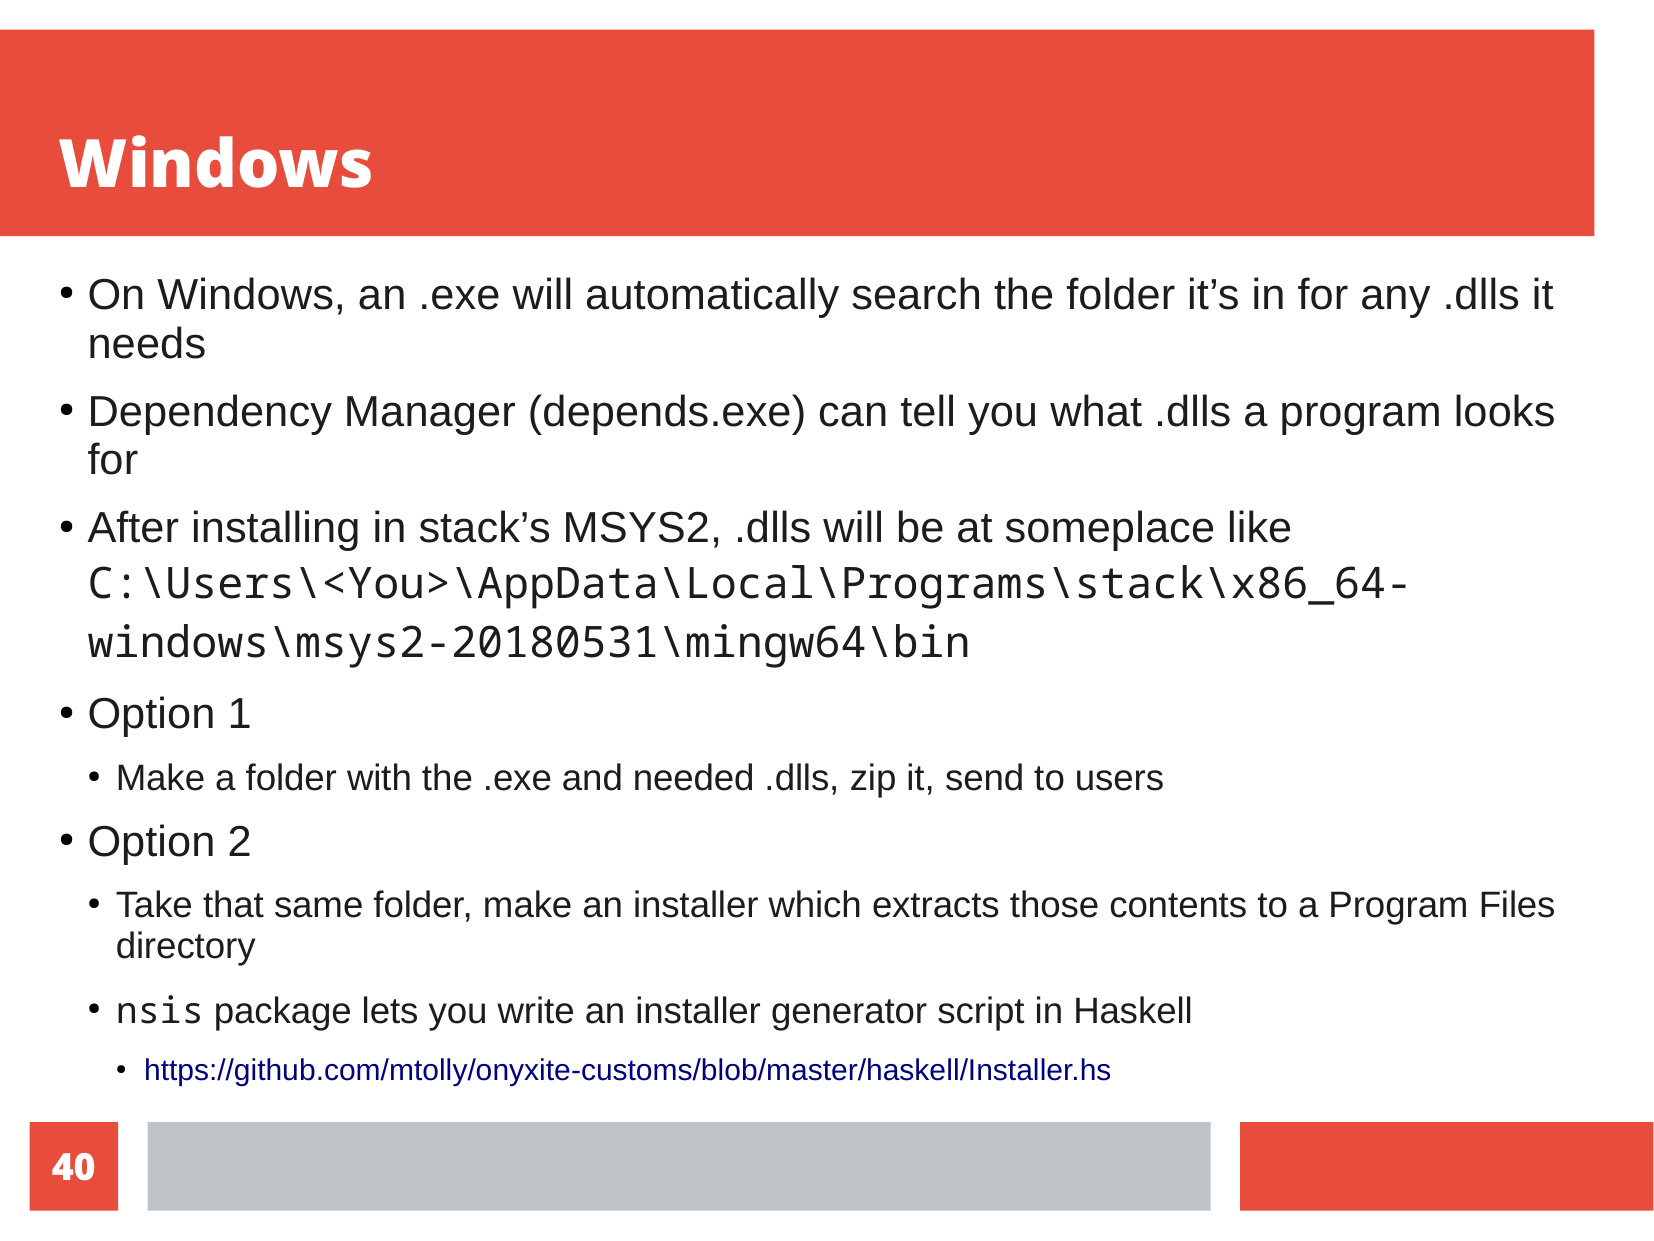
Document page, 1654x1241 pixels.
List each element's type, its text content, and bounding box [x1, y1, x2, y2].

title Windows [59, 59, 1595, 207]
list On Windows, an .exe will automatically search the folder it’s in for any .dlls it needs Dependency Manager (depends.exe) can tell you what .dlls a program looks for After installing in stack’s MSYS2, .dlls will be at someplace like C:\Users\<You>\AppData\Local\Programs\stack\x86_64-windows\msys2-20180531\mingw64\bin Option 1 Make a folder with the .exe and needed .dlls, zip it, send to users Option 2 Take that same folder, make an installer which extracts those contents to a Program Files directory nsis package lets you write an installer generator script in Haskell https://github.com/mtolly/onyxite-customs/blob/master/haskell/Installer.hs [59, 270, 1591, 1093]
